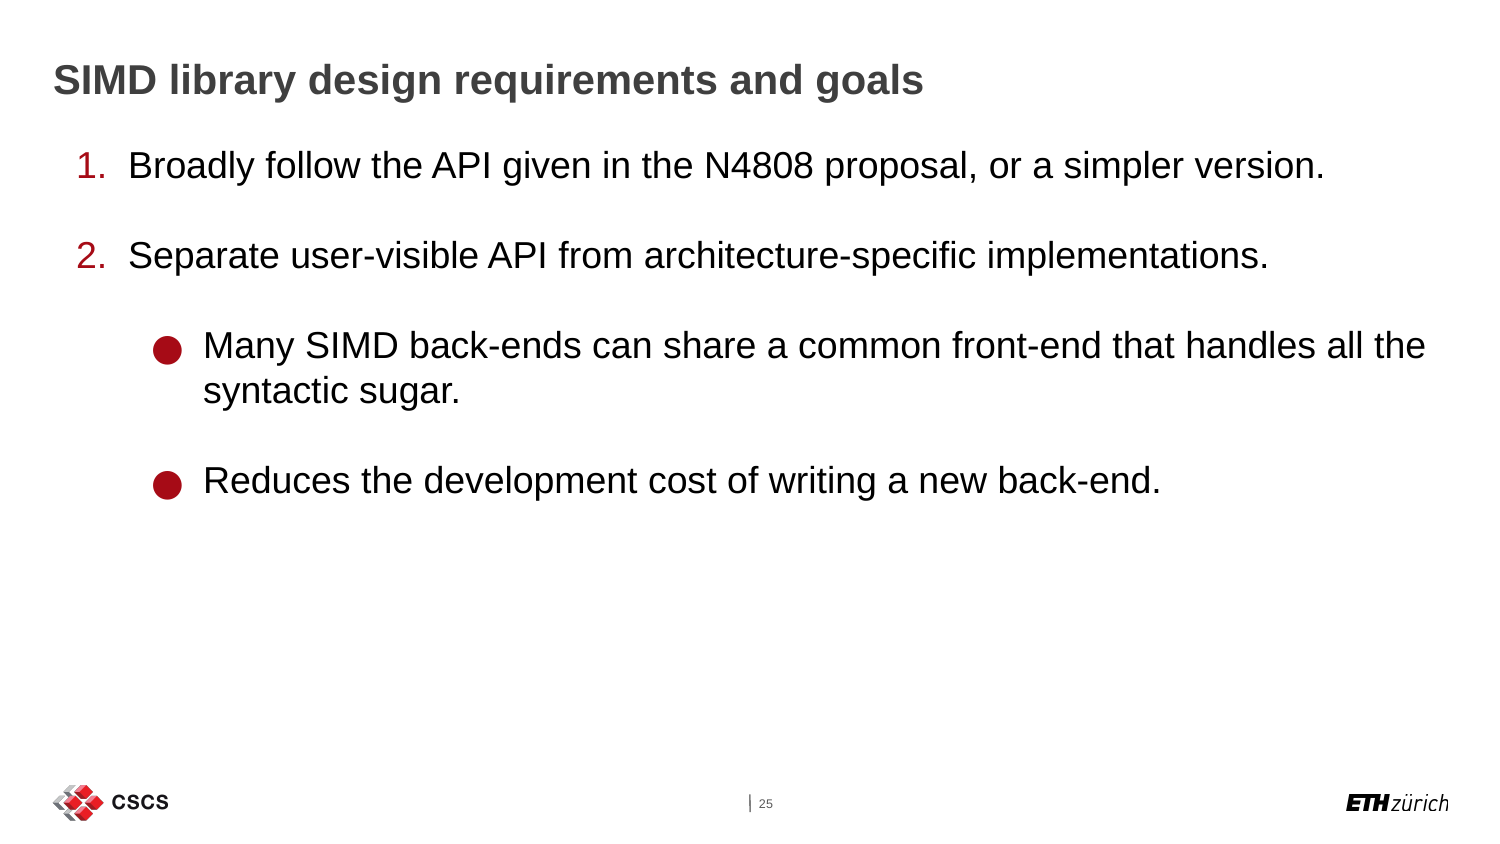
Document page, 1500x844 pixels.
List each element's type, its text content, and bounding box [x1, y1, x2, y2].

picture [43, 775, 177, 830]
slide_number <number> [750, 794, 798, 813]
title SIMD library design requirements and goals [53, 5, 1447, 112]
list Broadly follow the API given in the N4808 proposal, or a simpler version. Separate user-visible API from architecture-specific implementations. Many SIMD back-ends can share a common front-end that handles all the syntactic sugar. Reduces the development cost of writing a new back-end. [53, 133, 1447, 767]
picture [1346, 794, 1448, 811]
